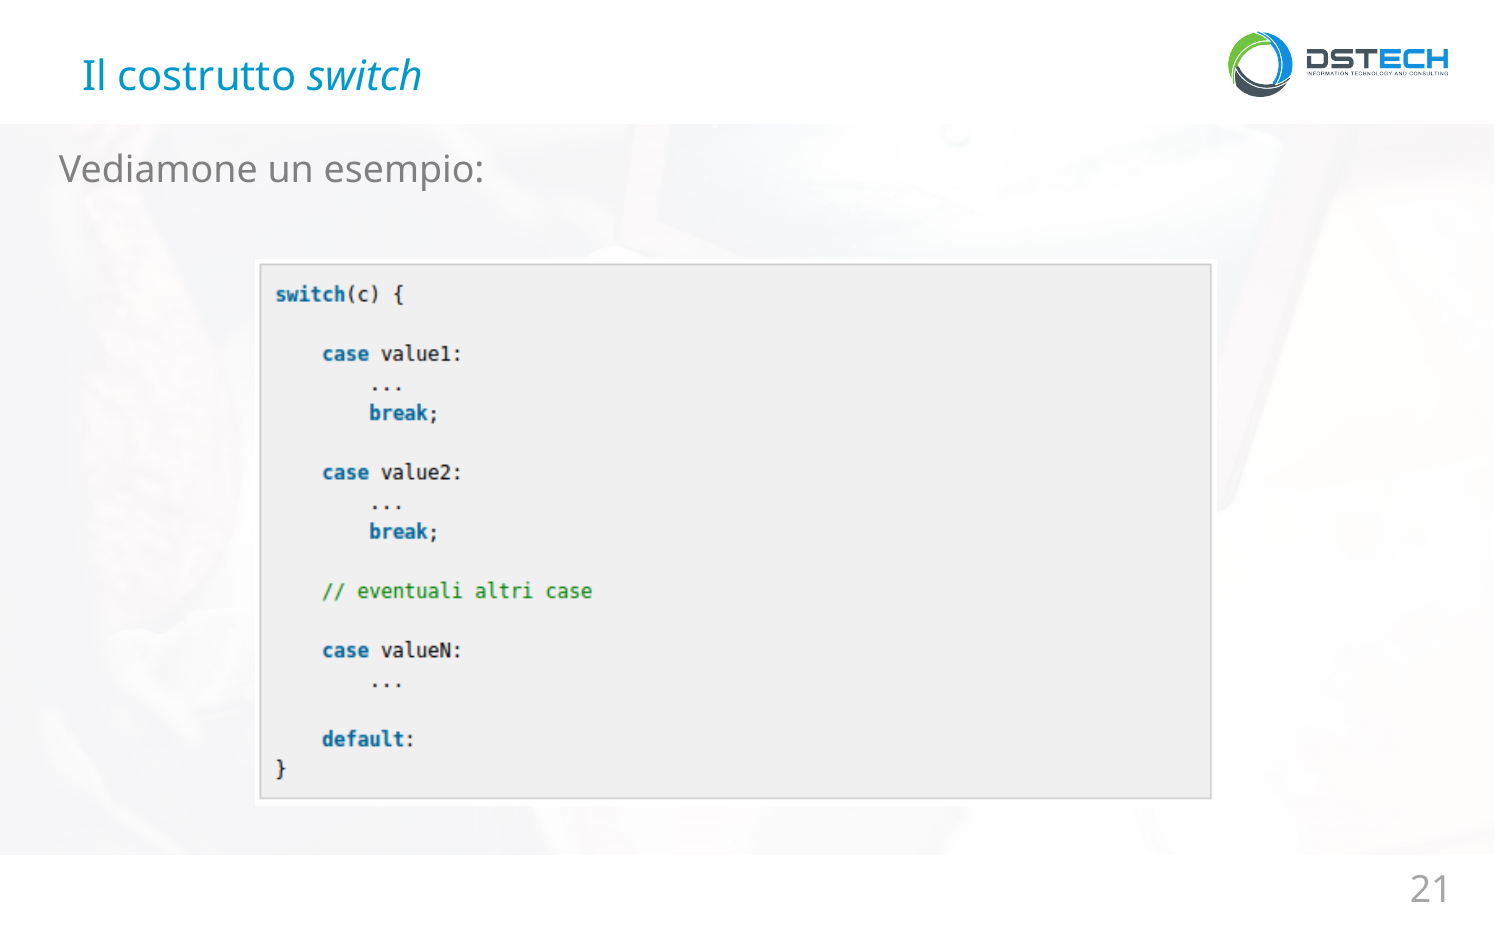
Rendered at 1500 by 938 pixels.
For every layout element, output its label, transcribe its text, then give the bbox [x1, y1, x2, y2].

picture [255, 259, 1217, 806]
text_box Vediamone un esempio: [59, 145, 1465, 871]
text_box 21 [1381, 871, 1460, 910]
picture [1228, 31, 1448, 97]
text_box Il costrutto switch [67, 41, 1229, 107]
picture [0, 124, 1494, 855]
